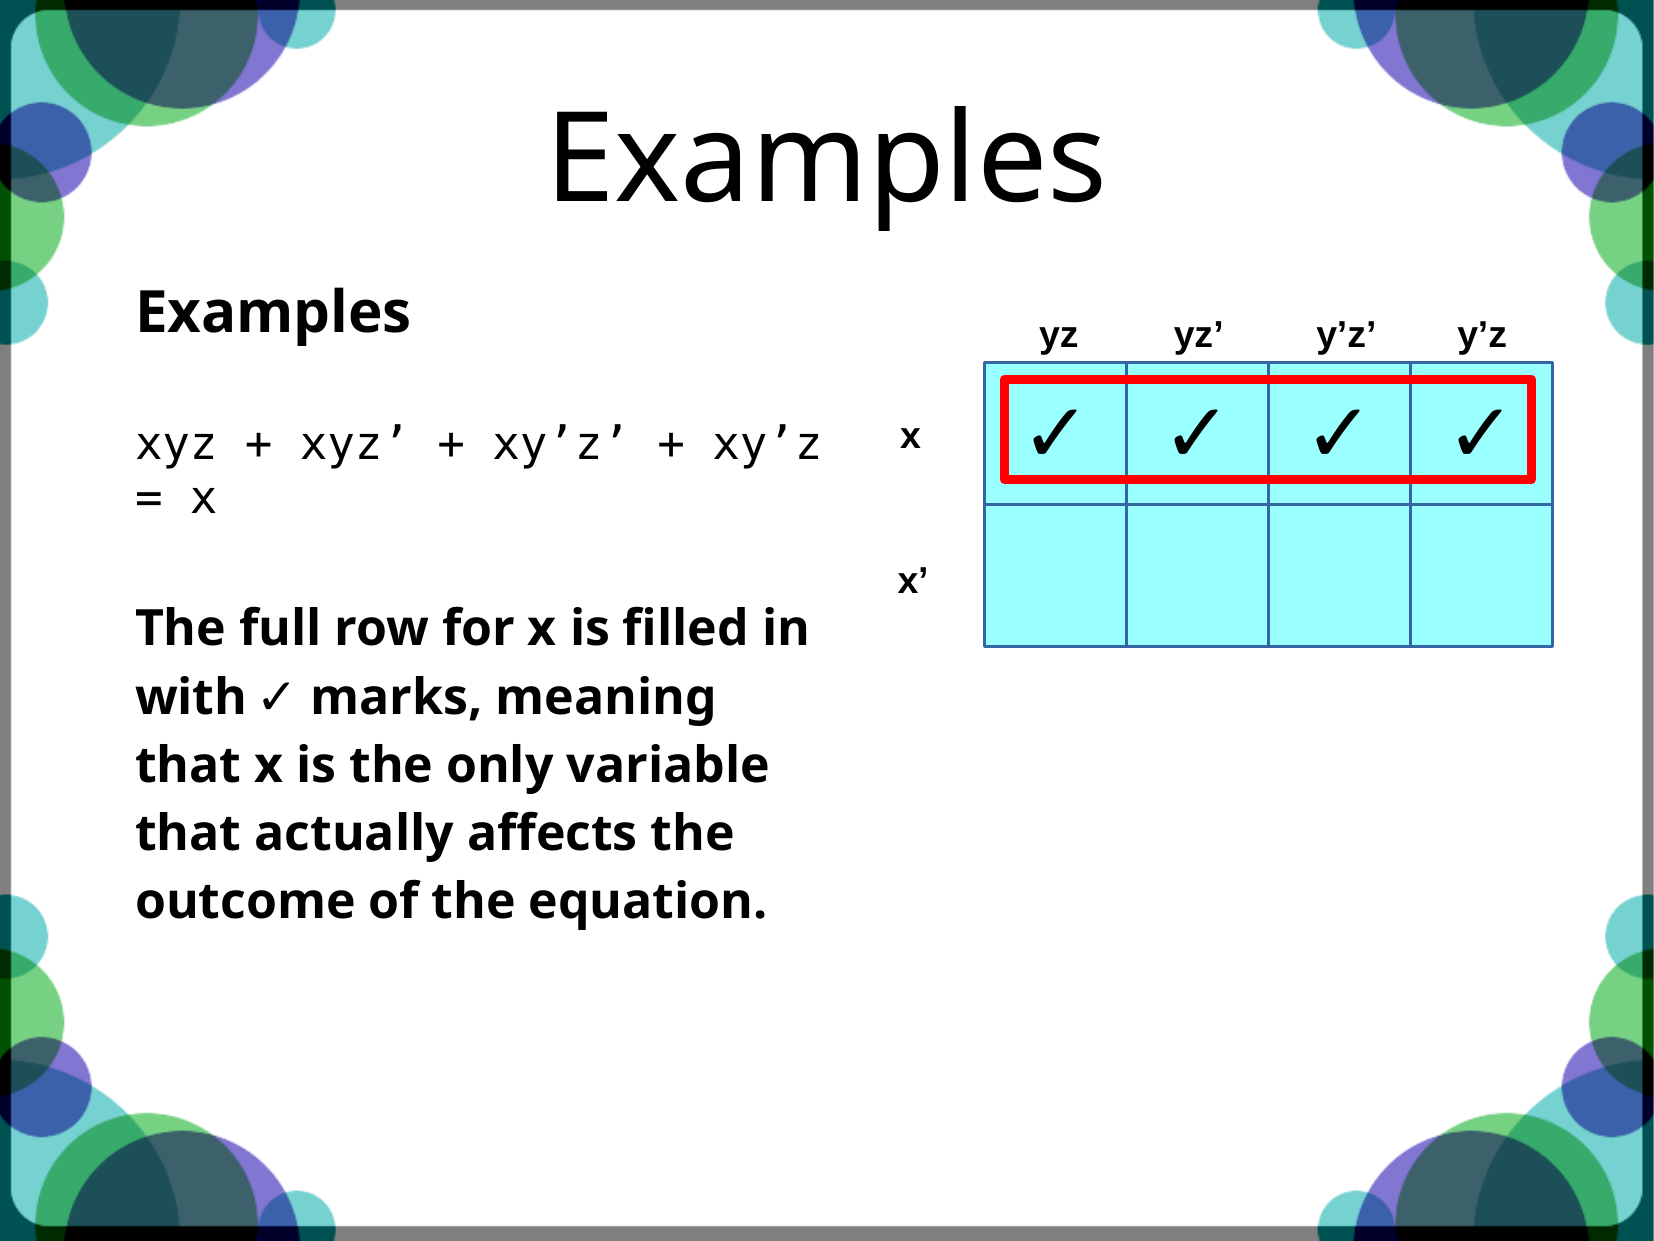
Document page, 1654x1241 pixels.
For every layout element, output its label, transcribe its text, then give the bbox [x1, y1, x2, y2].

text_box ✓ [1410, 384, 1527, 475]
text_box ✓ [1009, 384, 1126, 475]
text_box ✓ [1268, 484, 1410, 504]
text_box [984, 504, 1553, 647]
text_box ✓ [1126, 384, 1268, 475]
text_box ✓ [1410, 363, 1553, 504]
text_box x [871, 364, 949, 507]
text_box yz [984, 305, 1126, 362]
text_box Examples xyz + xyz’ + xy’z’ + xy’z = x The full row for x is filled in with ✓ marks, meaning that x is the only variable that actually affects the outcome of the equation. [135, 270, 836, 1073]
text_box yz’ [1126, 305, 1271, 362]
picture [0, 0, 1654, 1241]
text_box y’z’ [1274, 305, 1410, 363]
text_box ✓ [984, 362, 1126, 504]
text_box ✓ [1126, 484, 1268, 504]
text_box ✓ [1126, 362, 1268, 375]
text_box ✓ [1268, 362, 1410, 375]
text_box ✓ [1268, 384, 1410, 475]
text_box y’z [1410, 305, 1555, 363]
title Examples [82, 49, 1571, 257]
text_box x’ [877, 507, 949, 654]
